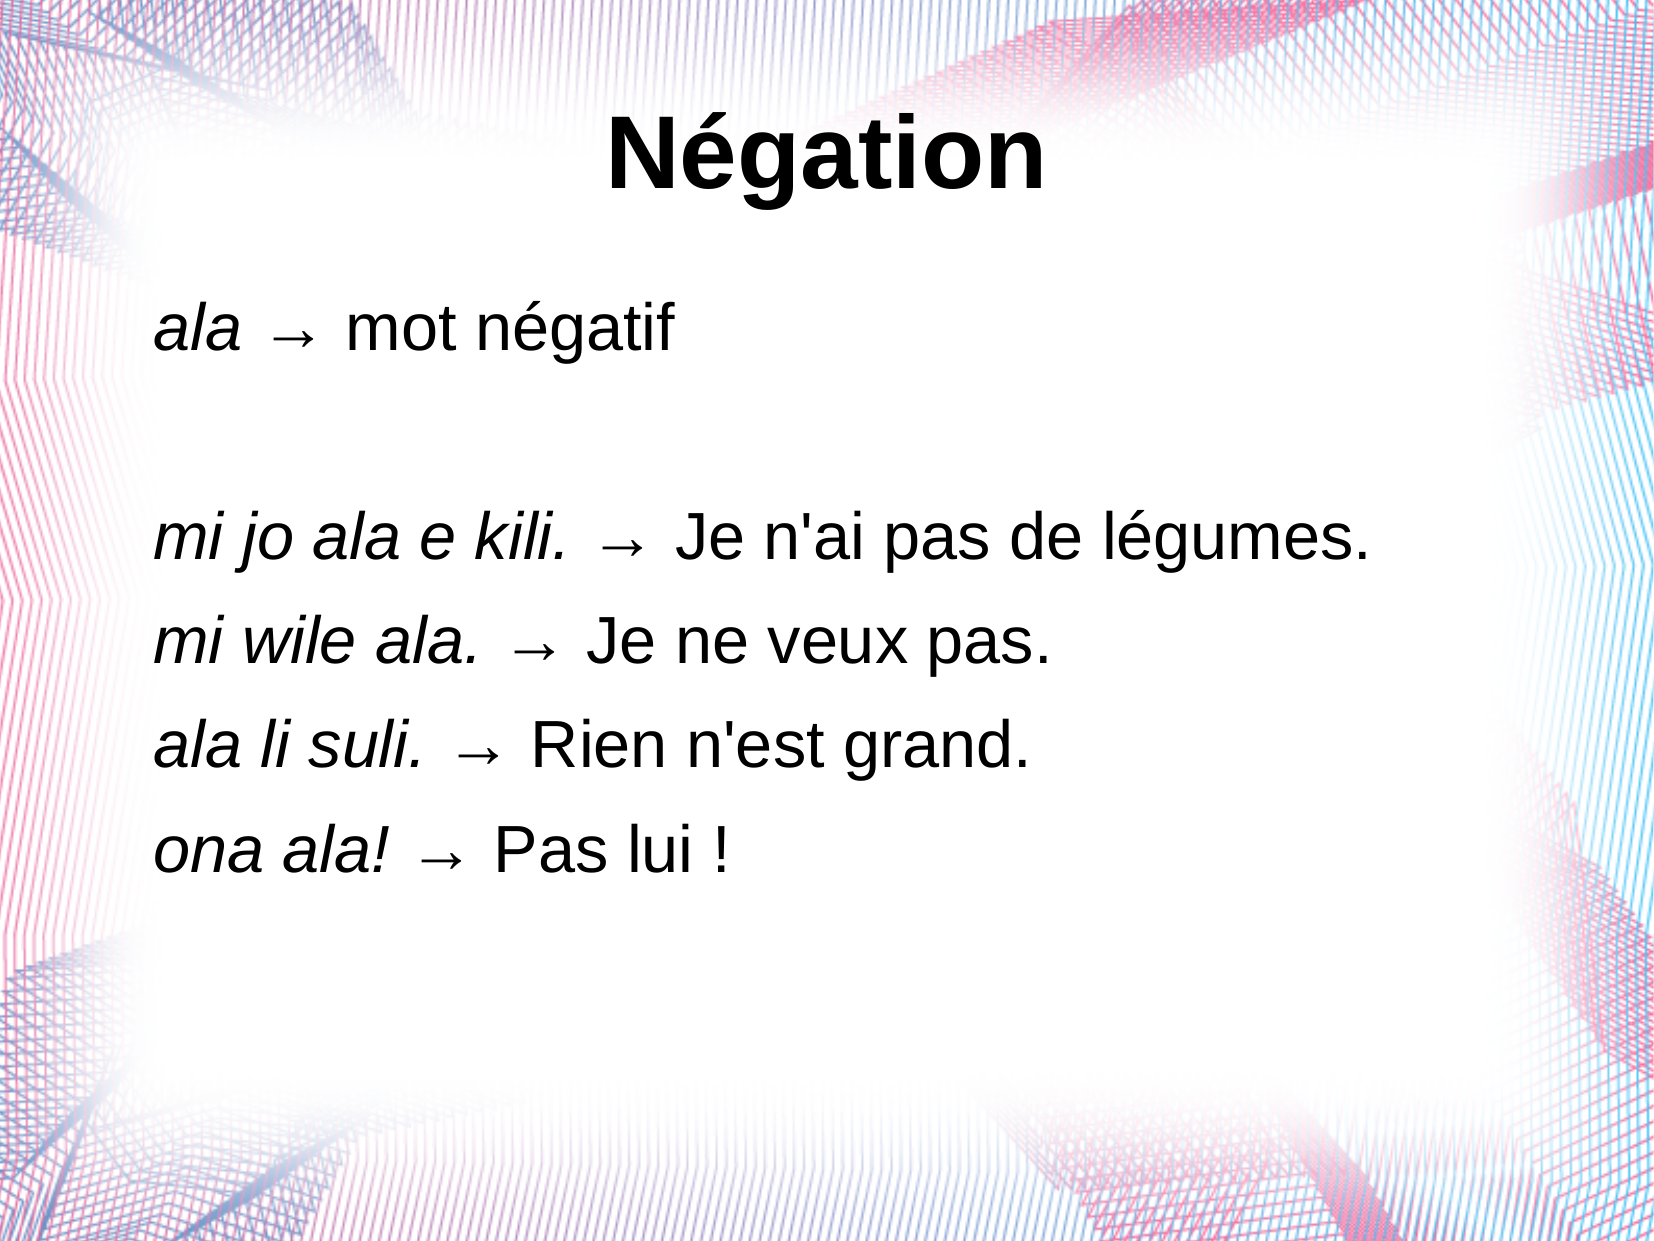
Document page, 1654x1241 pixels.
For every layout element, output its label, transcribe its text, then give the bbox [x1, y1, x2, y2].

title Négation [82, 49, 1571, 257]
list ala → mot négatif mi jo ala e kili. → Je n'ai pas de légumes. mi wile ala. → Je ne veux pas. ala li suli. → Rien n'est grand. ona ala! → Pas lui ! [82, 290, 1571, 1010]
picture [0, 0, 1654, 1241]
